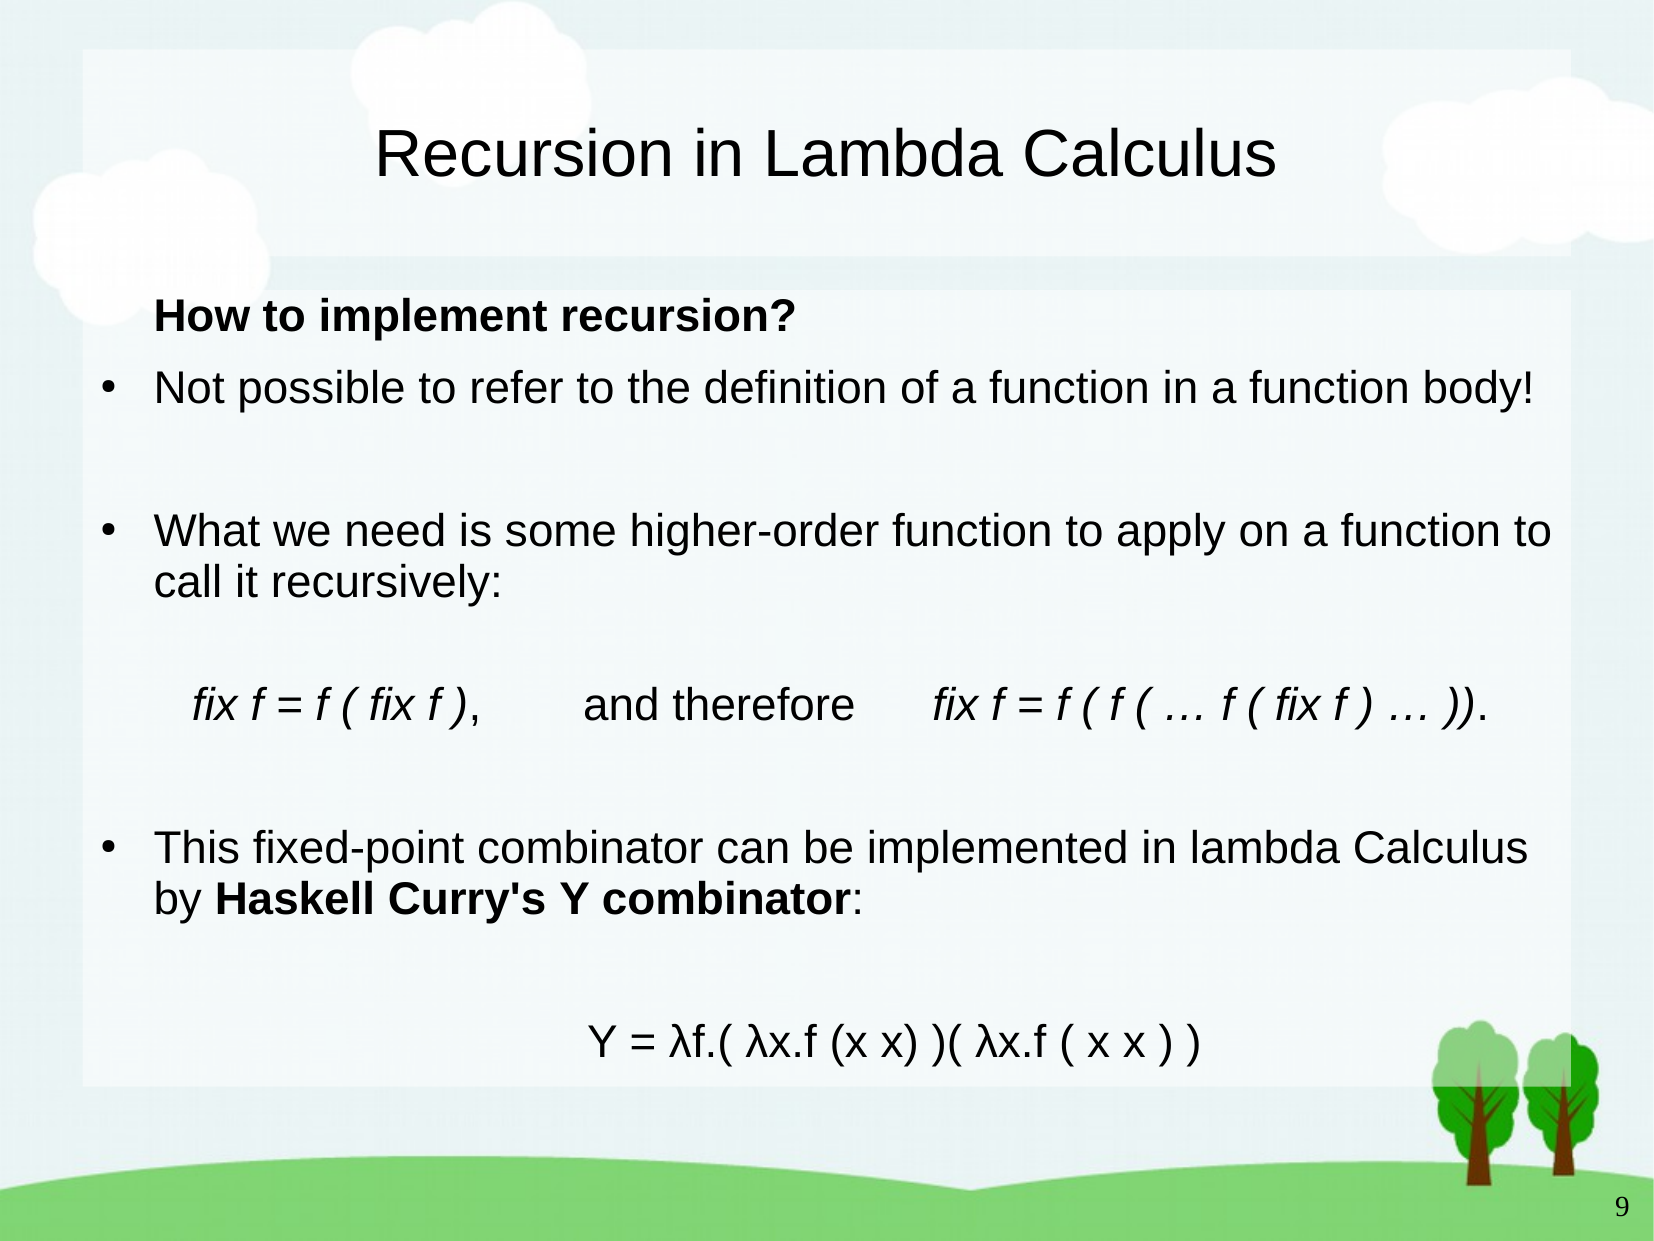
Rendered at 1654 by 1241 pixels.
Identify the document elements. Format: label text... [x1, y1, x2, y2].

picture [0, 0, 1654, 1241]
title Recursion in Lambda Calculus [82, 49, 1571, 257]
list How to implement recursion? Not possible to refer to the definition of a function in a function body! What we need is some higher-order function to apply on a function to call it recursively: fix f = f ( fix f ), and therefore fix f = f ( f ( … f ( fix f ) … )). This fixed-point combinator can be implemented in lambda Calculus by Haskell Curry's Y combinator: Y = λf.( λx.f (x x) )( λx.f ( x x ) ) [82, 290, 1571, 1087]
